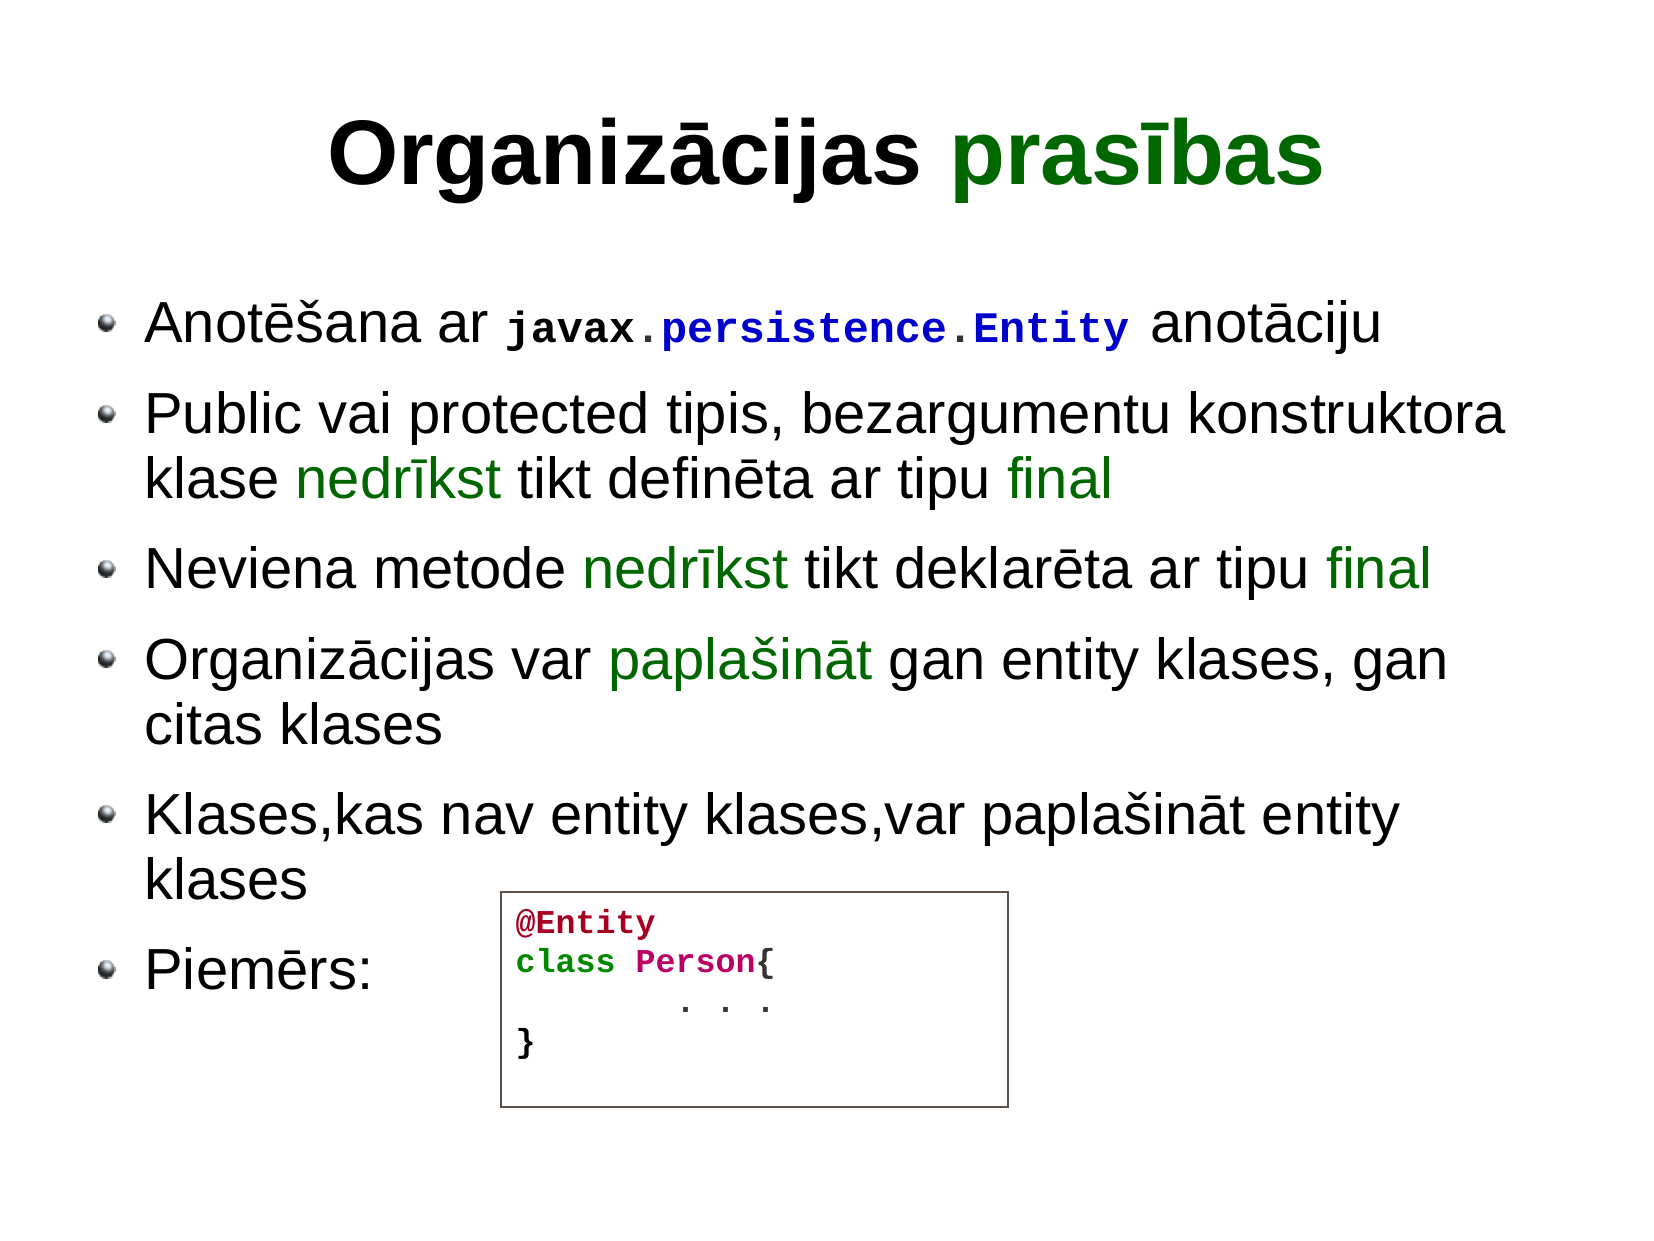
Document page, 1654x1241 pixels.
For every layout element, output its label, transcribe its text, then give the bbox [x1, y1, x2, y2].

text_box @Entity class Person{ . . . } [500, 892, 1009, 1108]
title Organizācijas prasības [82, 49, 1571, 257]
list Anotēšana ar javax.persistence.Entity anotāciju Public vai protected tipis, bezargumentu konstruktora klase nedrīkst tikt definēta ar tipu final Neviena metode nedrīkst tikt deklarēta ar tipu final Organizācijas var paplašināt gan entity klases, gan citas klases Klases,kas nav entity klases,var paplašināt entity klases Piemērs: [82, 290, 1538, 1010]
